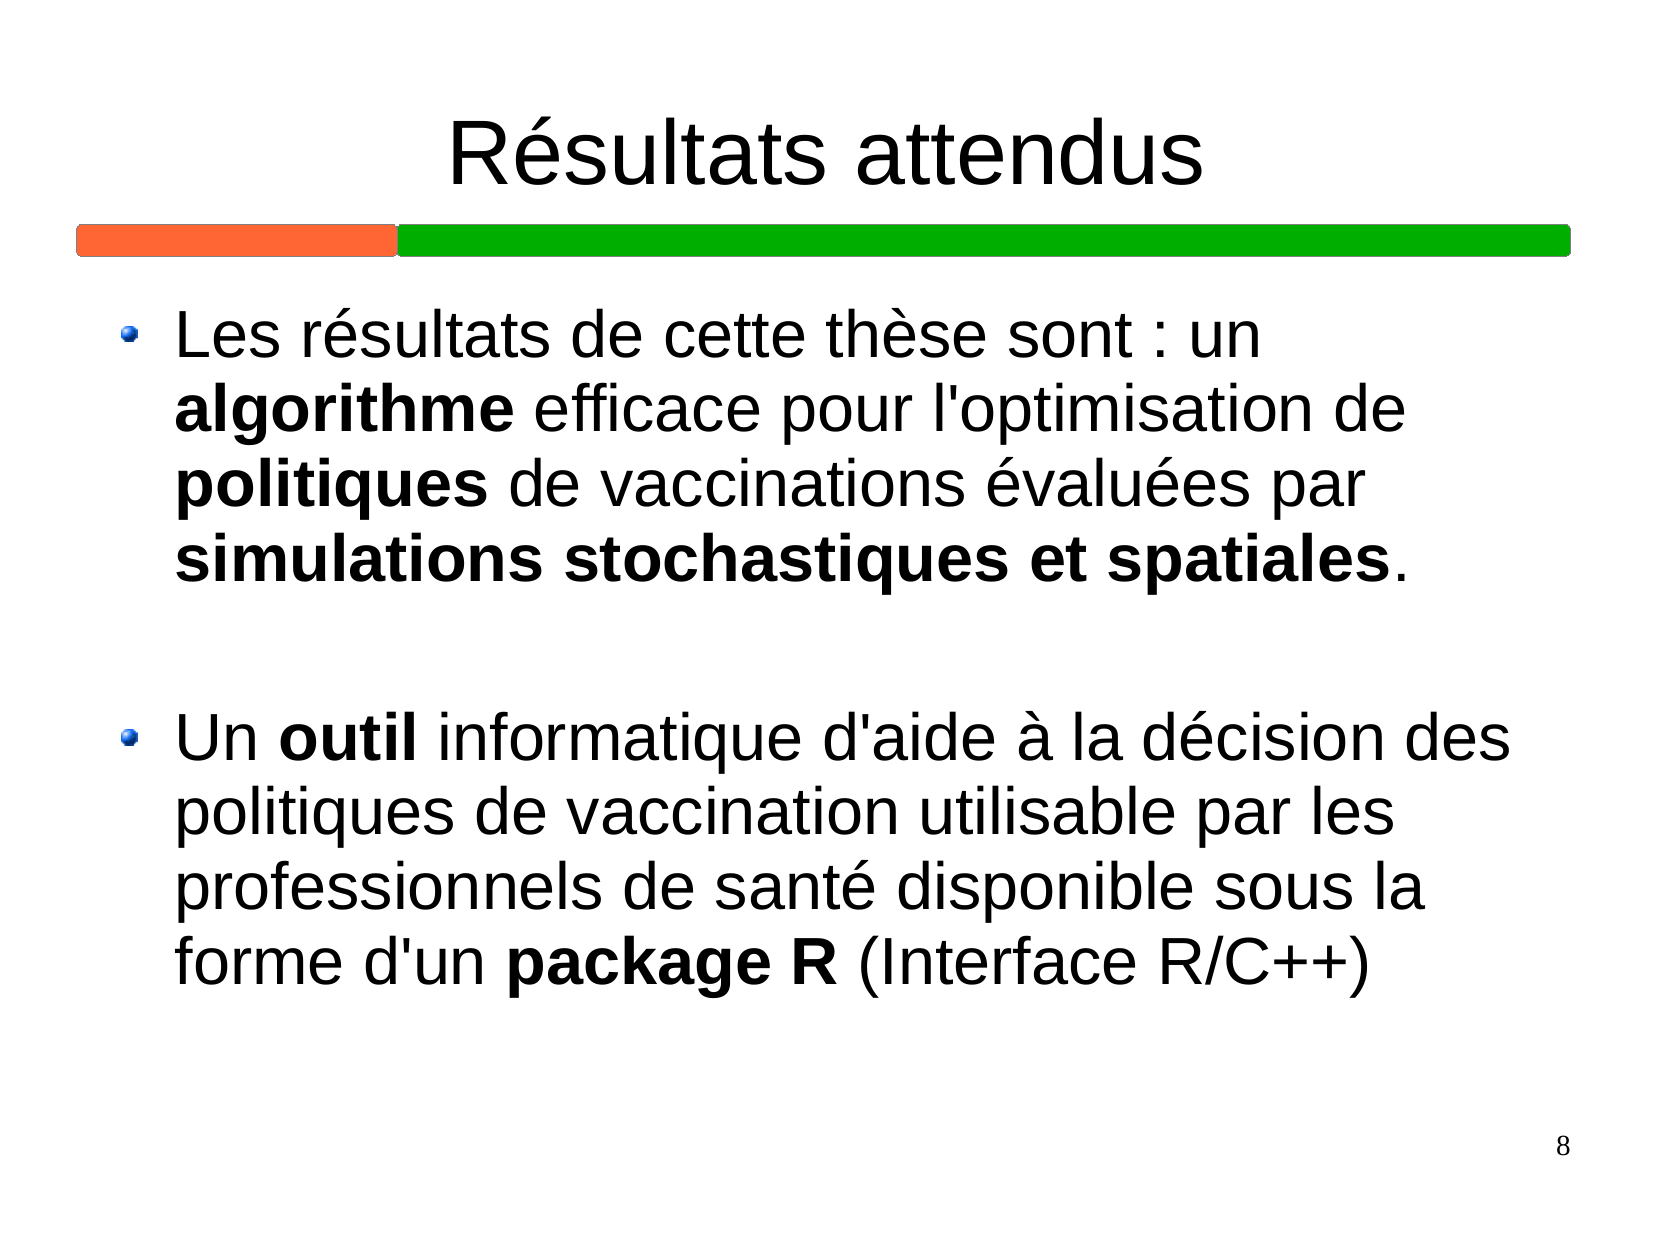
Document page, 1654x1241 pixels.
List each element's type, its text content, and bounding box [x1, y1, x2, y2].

text_box [76, 224, 1571, 257]
title Résultats attendus [82, 49, 1571, 227]
list Les résultats de cette thèse sont : un algorithme efficace pour l'optimisation de politiques de vaccinations évaluées par simulations stochastiques et spatiales. Un outil informatique d'aide à la décision des politiques de vaccination utilisable par les professionnels de santé disponible sous la forme d'un package R (Interface R/C++) [103, 296, 1560, 1016]
